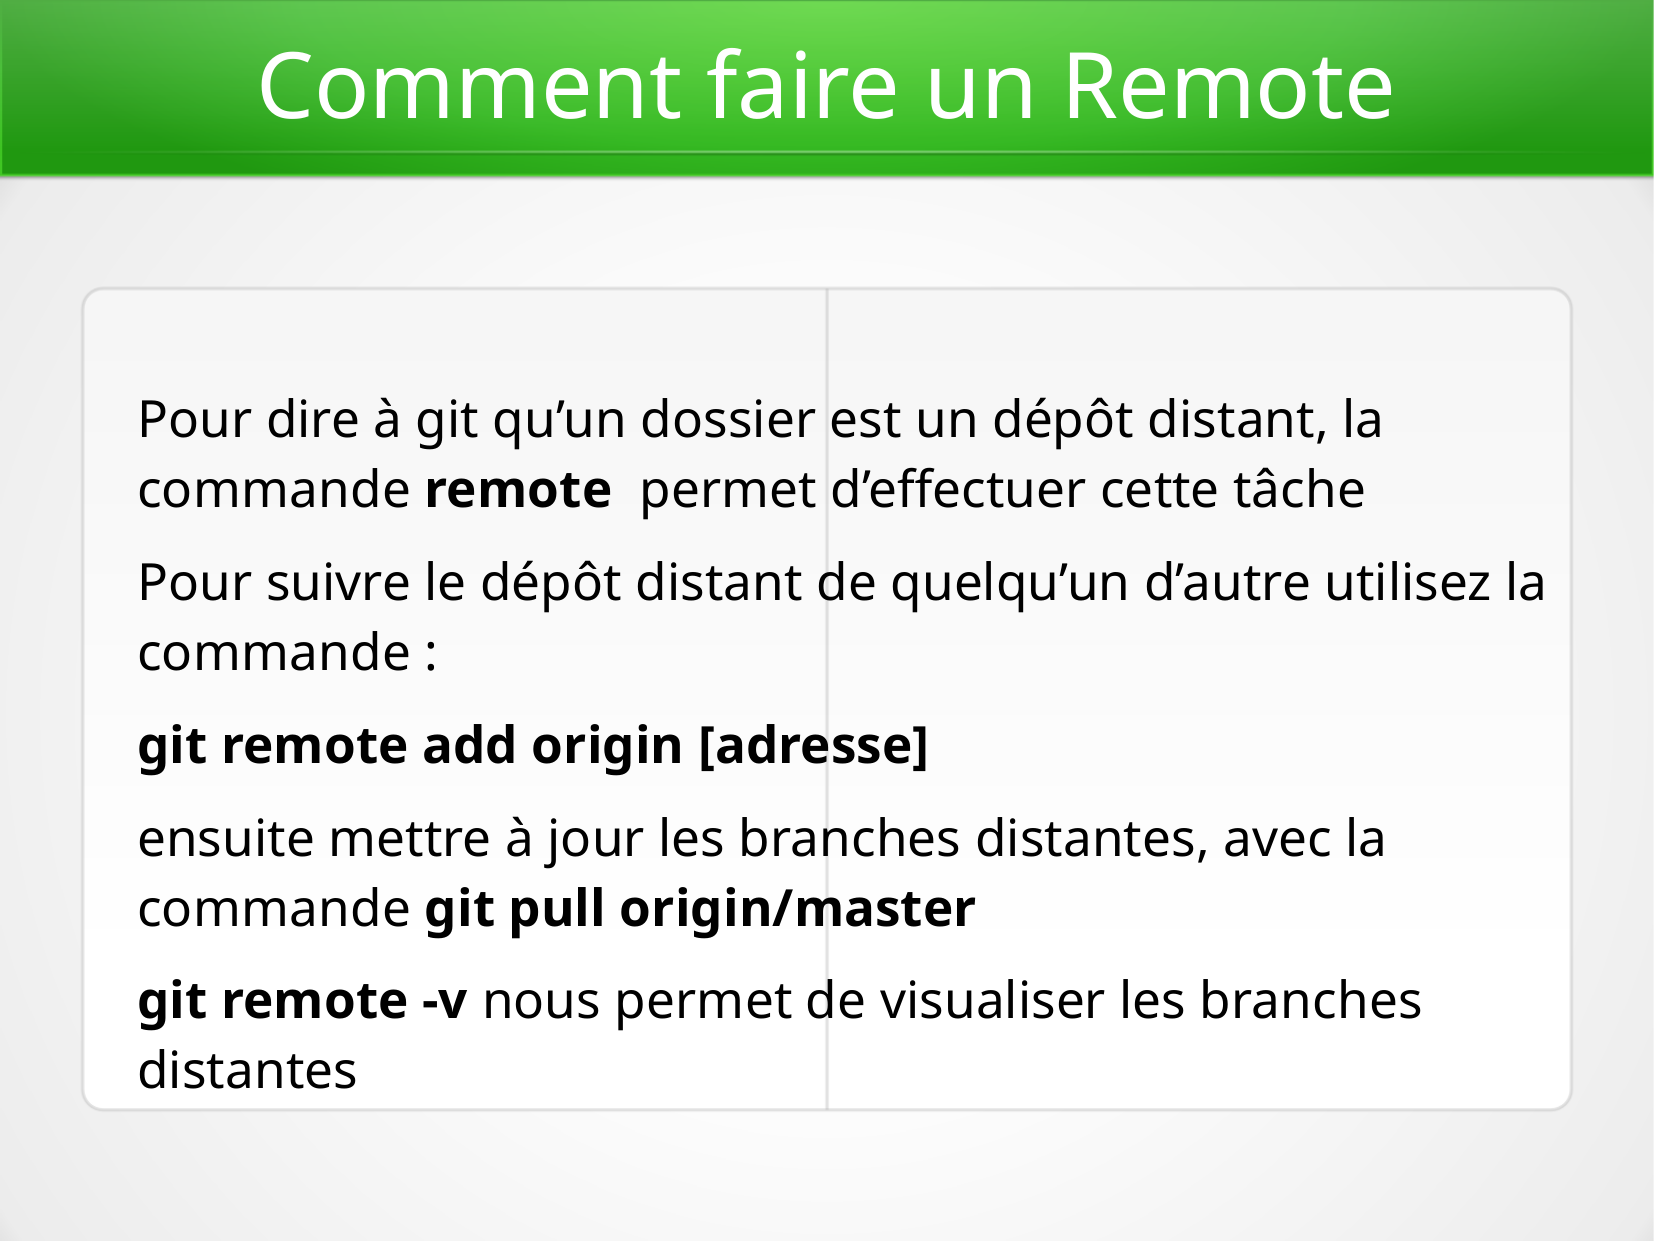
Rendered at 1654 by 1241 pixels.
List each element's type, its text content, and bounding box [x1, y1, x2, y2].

list Pour dire à git qu’un dossier est un dépôt distant, la commande remote permet d’effectuer cette tâche Pour suivre le dépôt distant de quelqu’un d’autre utilisez la commande : git remote add origin [adresse] ensuite mettre à jour les branches distantes, avec la commande git pull origin/master git remote -v nous permet de visualiser les branches distantes [82, 290, 1571, 1111]
picture [0, 0, 1654, 1241]
title Comment faire un Remote [82, 0, 1571, 186]
